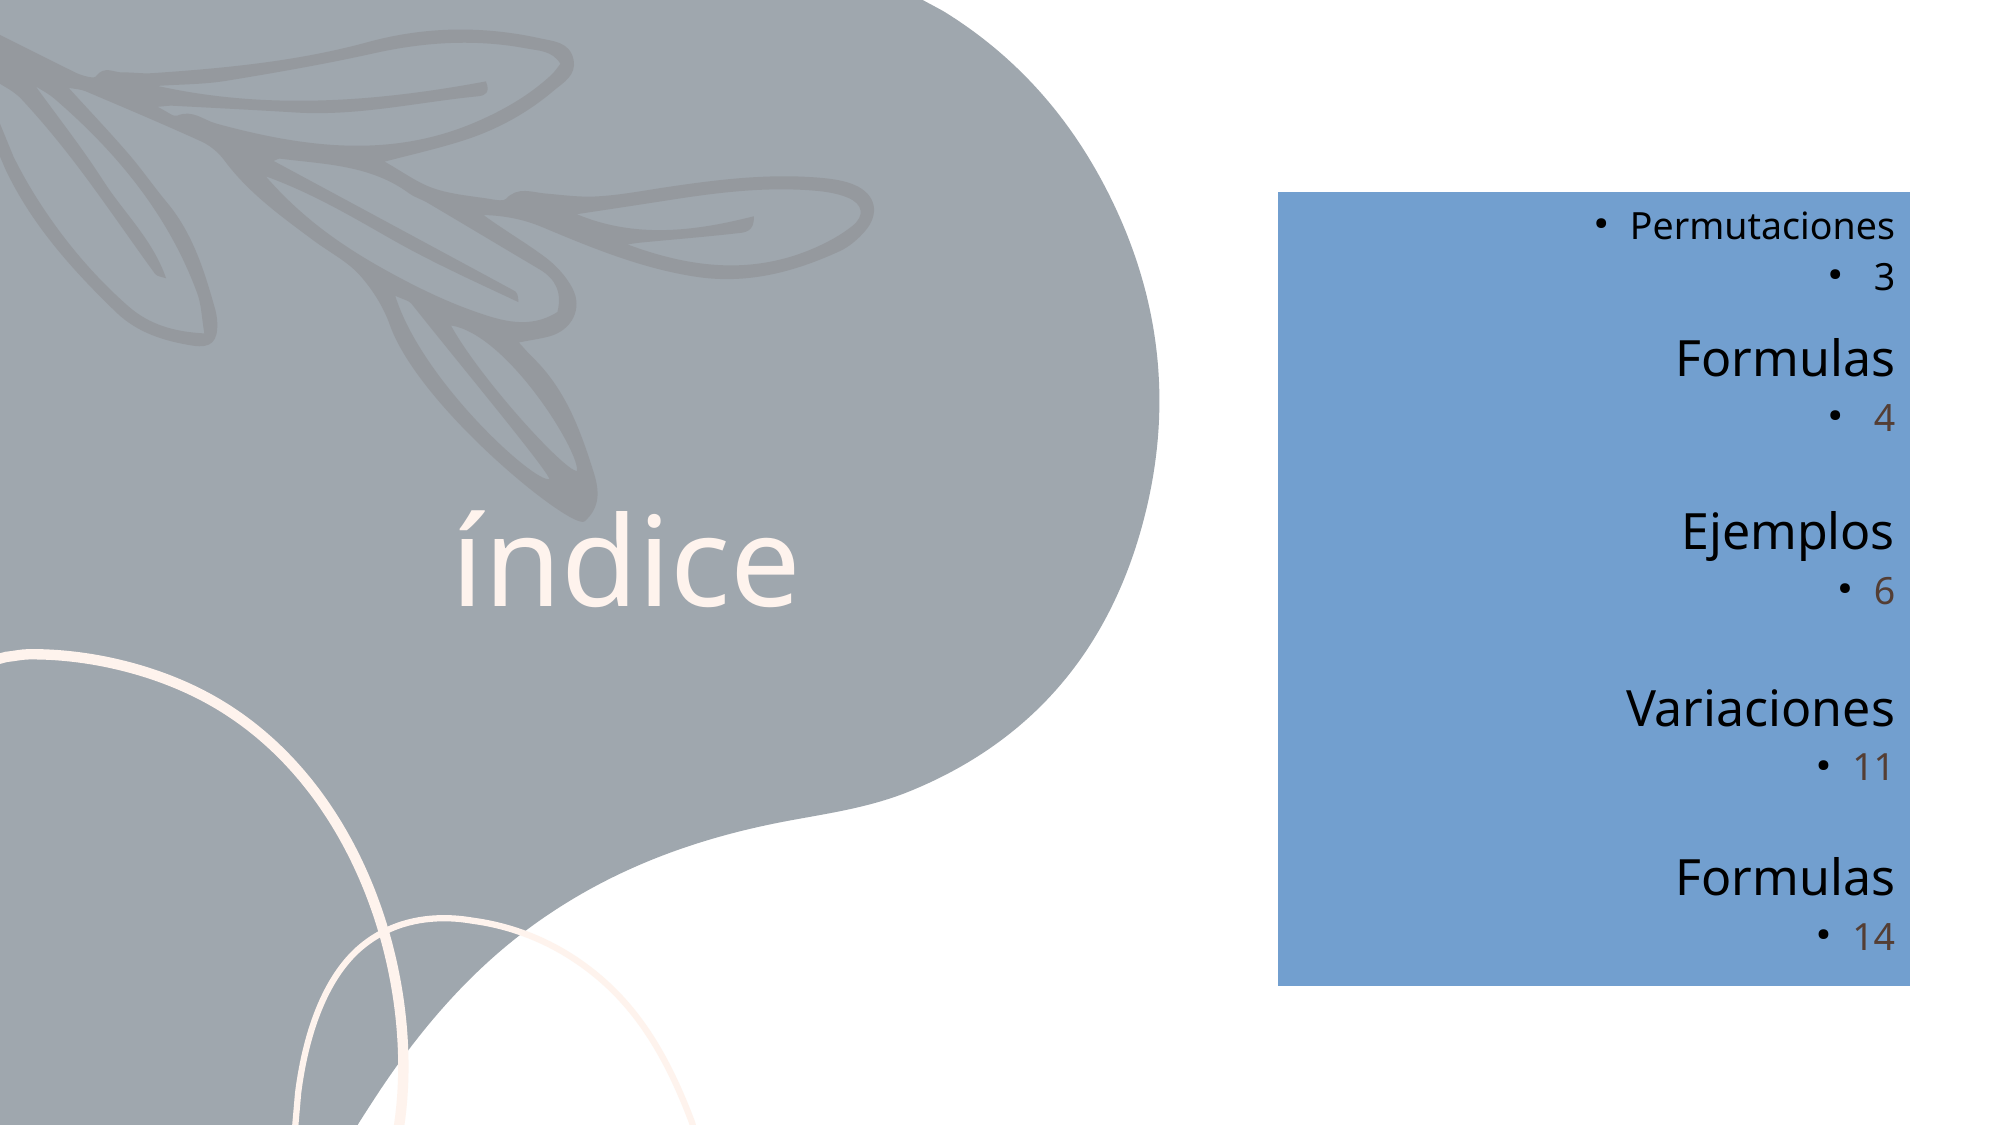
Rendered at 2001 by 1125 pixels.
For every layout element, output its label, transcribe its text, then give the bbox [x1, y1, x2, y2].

table_cell Variaciones 11 [1278, 665, 1910, 835]
title índice [115, 457, 1138, 675]
table_cell Ejemplos 6 [1278, 489, 1910, 665]
table_cell Formulas 14 [1278, 835, 1910, 986]
table_cell Formulas 4 [1278, 316, 1910, 489]
table_header Permutaciones 3 [1278, 192, 1910, 316]
